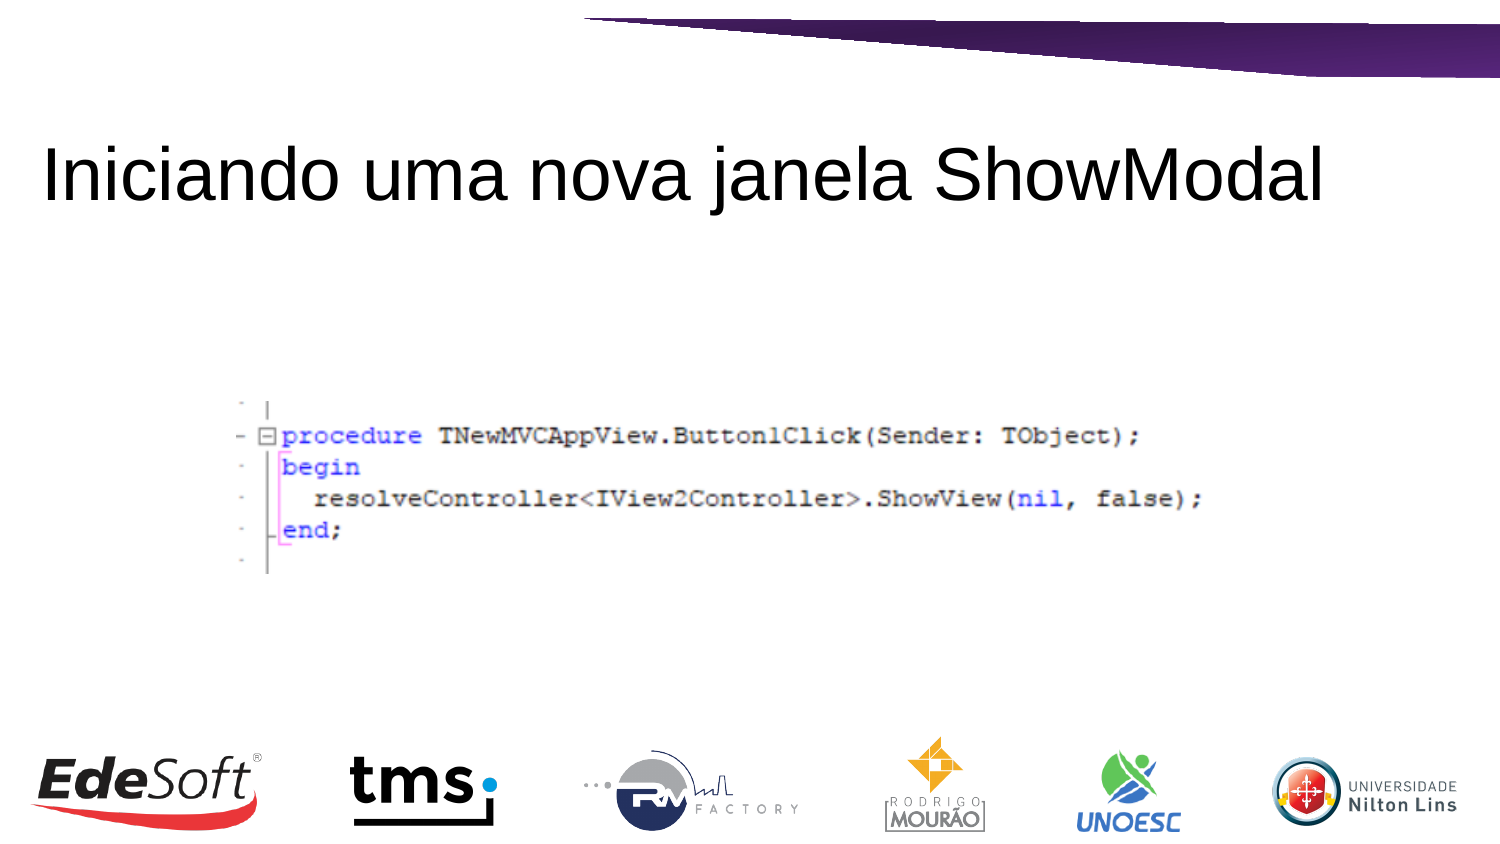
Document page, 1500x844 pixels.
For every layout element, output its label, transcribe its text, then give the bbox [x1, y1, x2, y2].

picture [1268, 751, 1462, 831]
picture [1077, 749, 1181, 832]
picture [885, 736, 985, 832]
picture [347, 751, 500, 831]
title Iniciando uma nova janela ShowModal [41, 117, 1459, 233]
picture [236, 401, 1326, 574]
picture [584, 750, 798, 831]
picture [30, 751, 264, 831]
